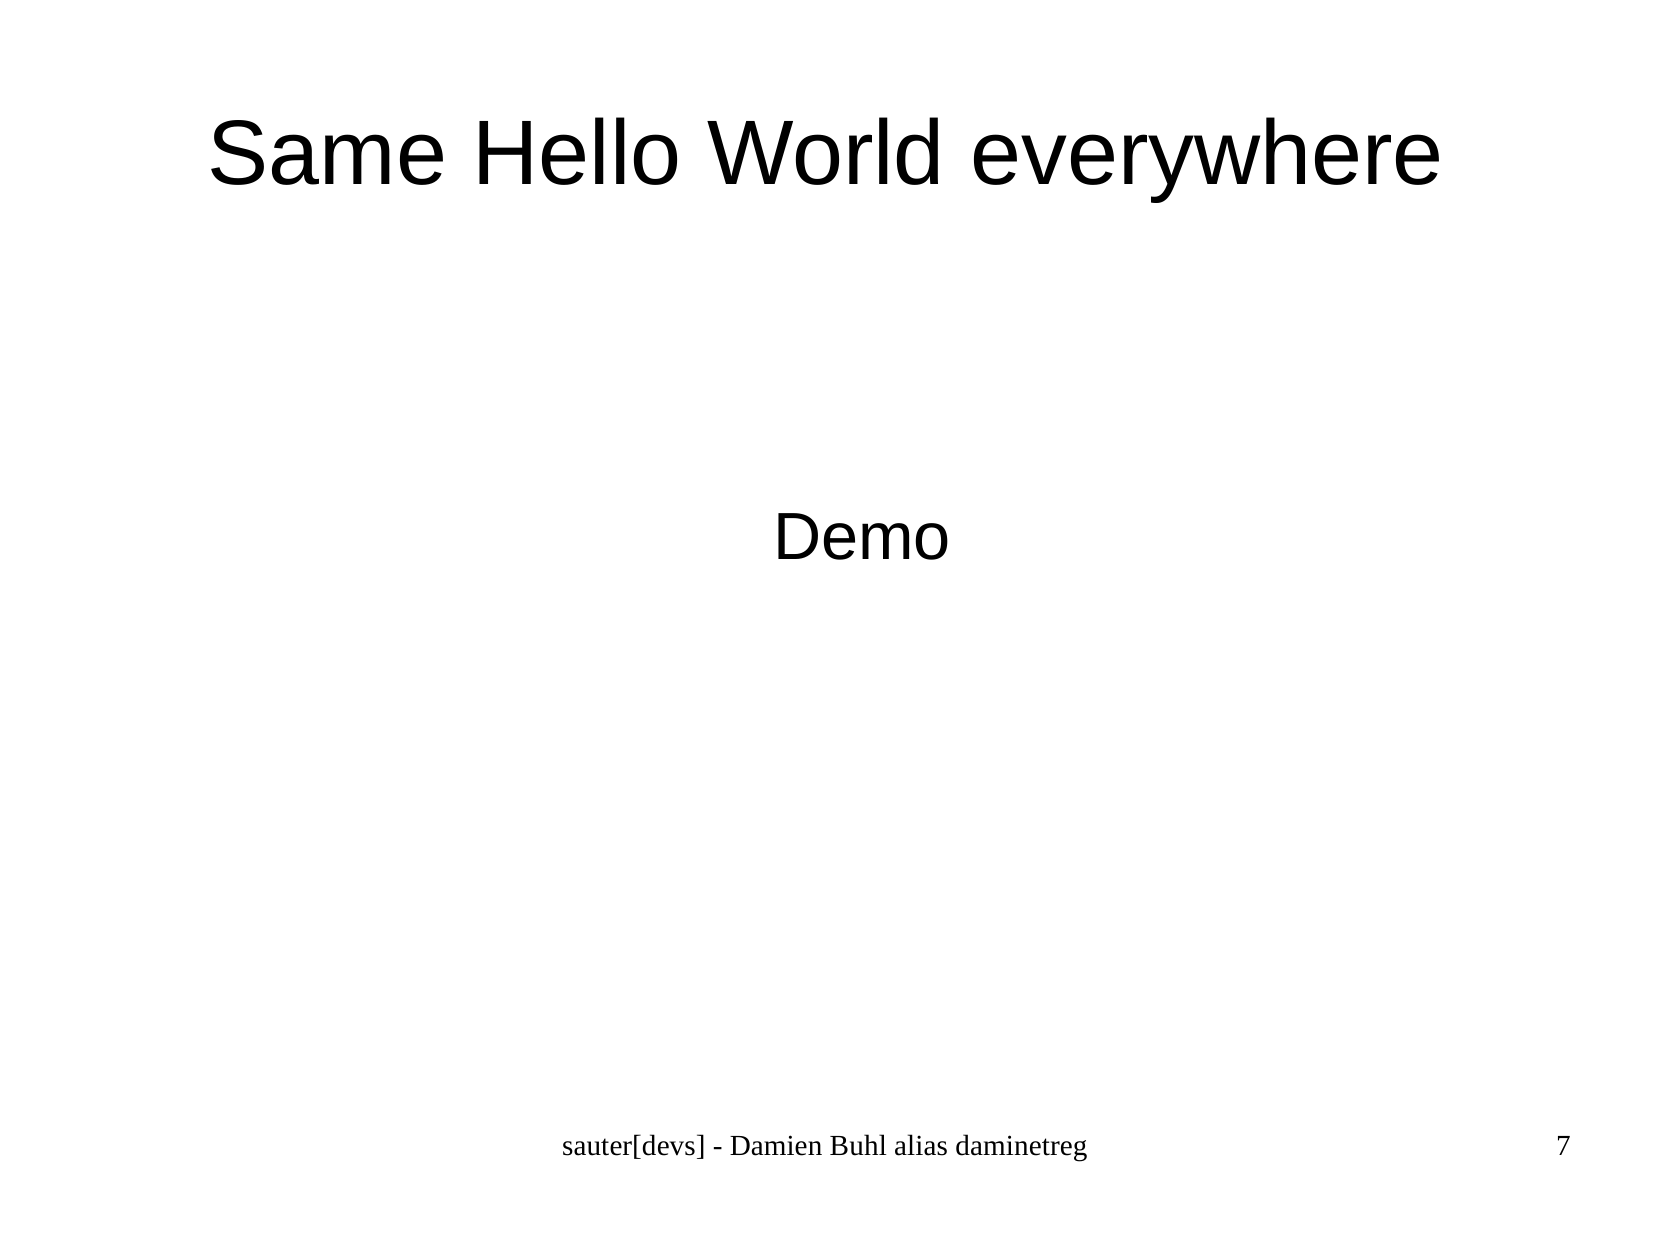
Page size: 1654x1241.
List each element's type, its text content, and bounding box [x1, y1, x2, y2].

list Demo [82, 290, 1571, 1010]
title Same Hello World everywhere [82, 49, 1571, 257]
